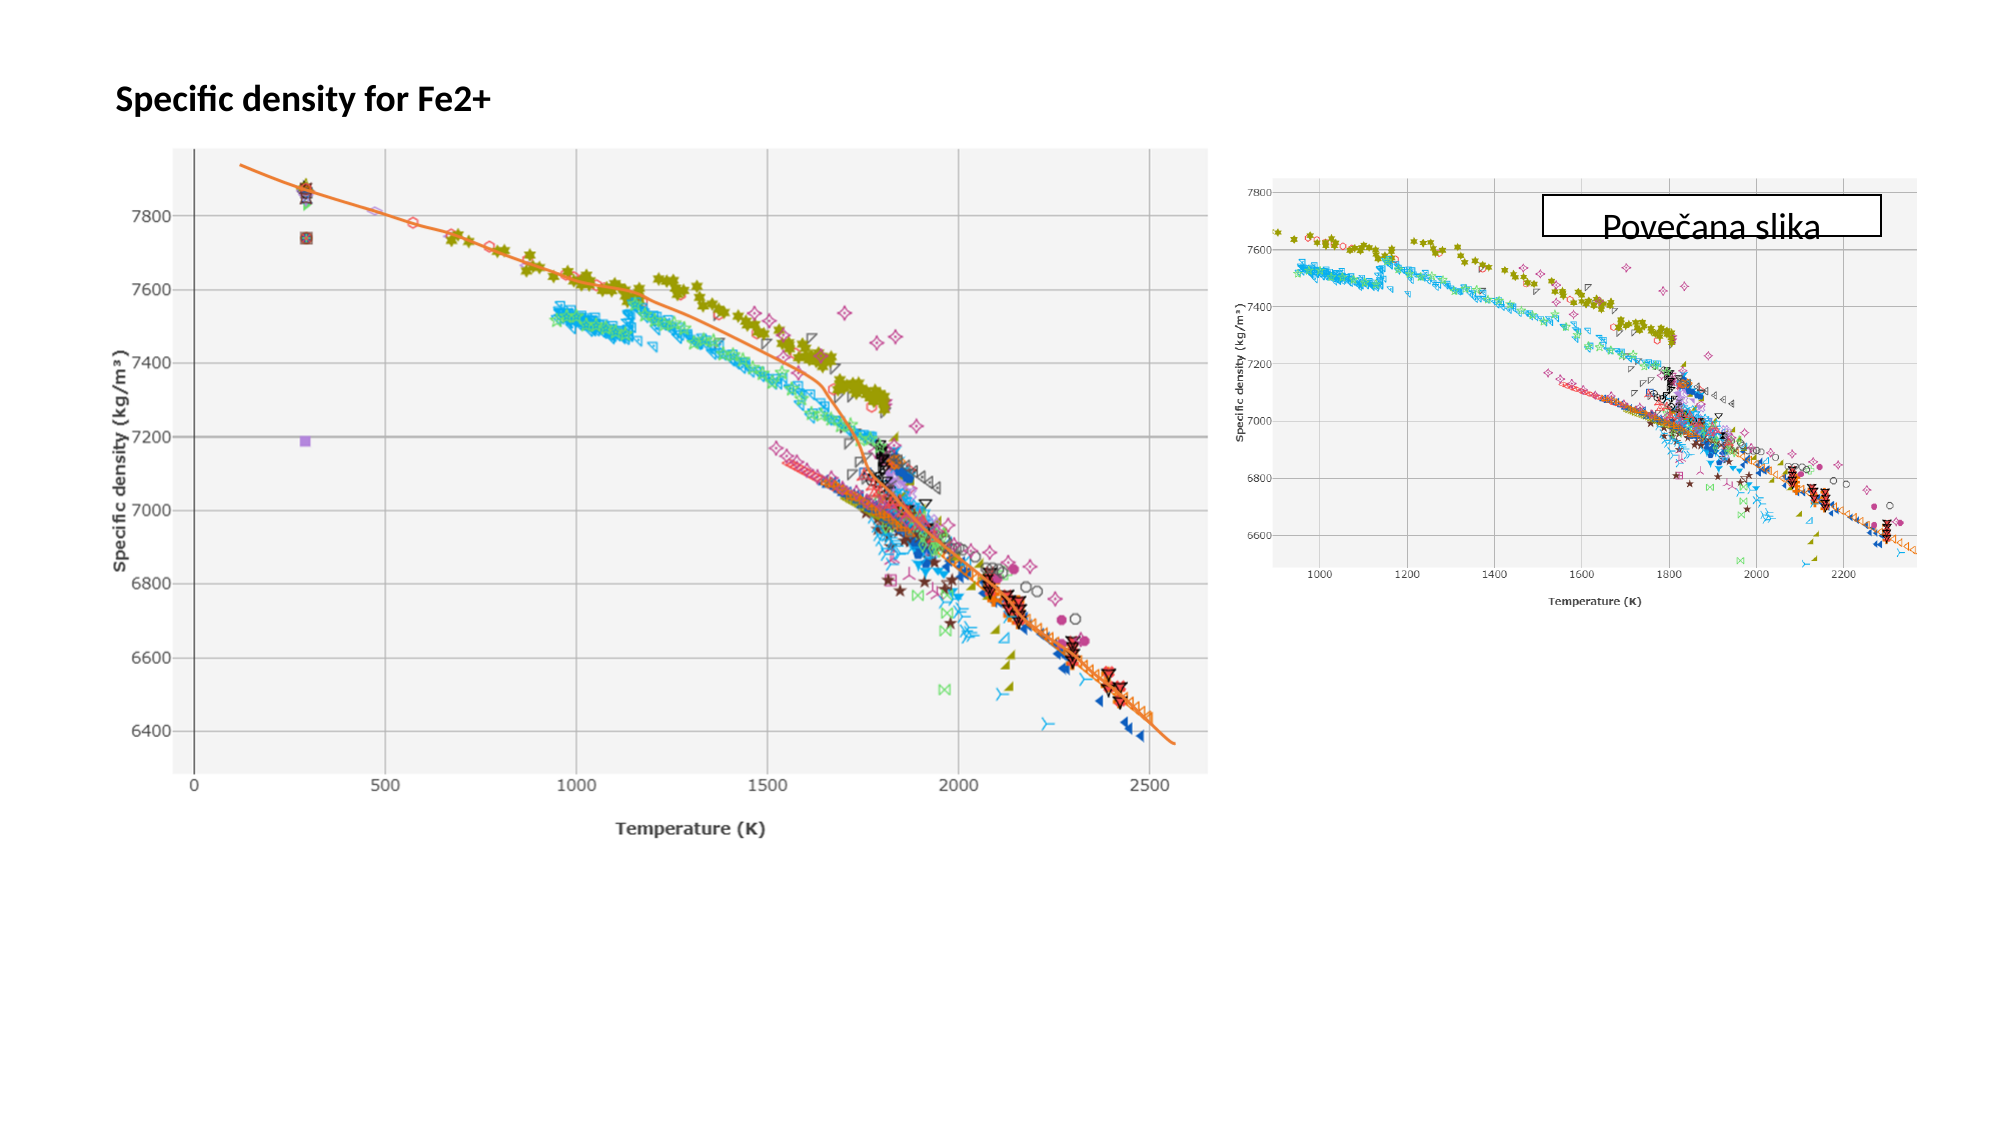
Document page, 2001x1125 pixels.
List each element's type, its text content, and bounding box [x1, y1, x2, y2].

picture [100, 141, 1932, 844]
text_box Specific density for Fe2+ [100, 66, 558, 128]
text_box Povečana slika [1543, 195, 1881, 236]
